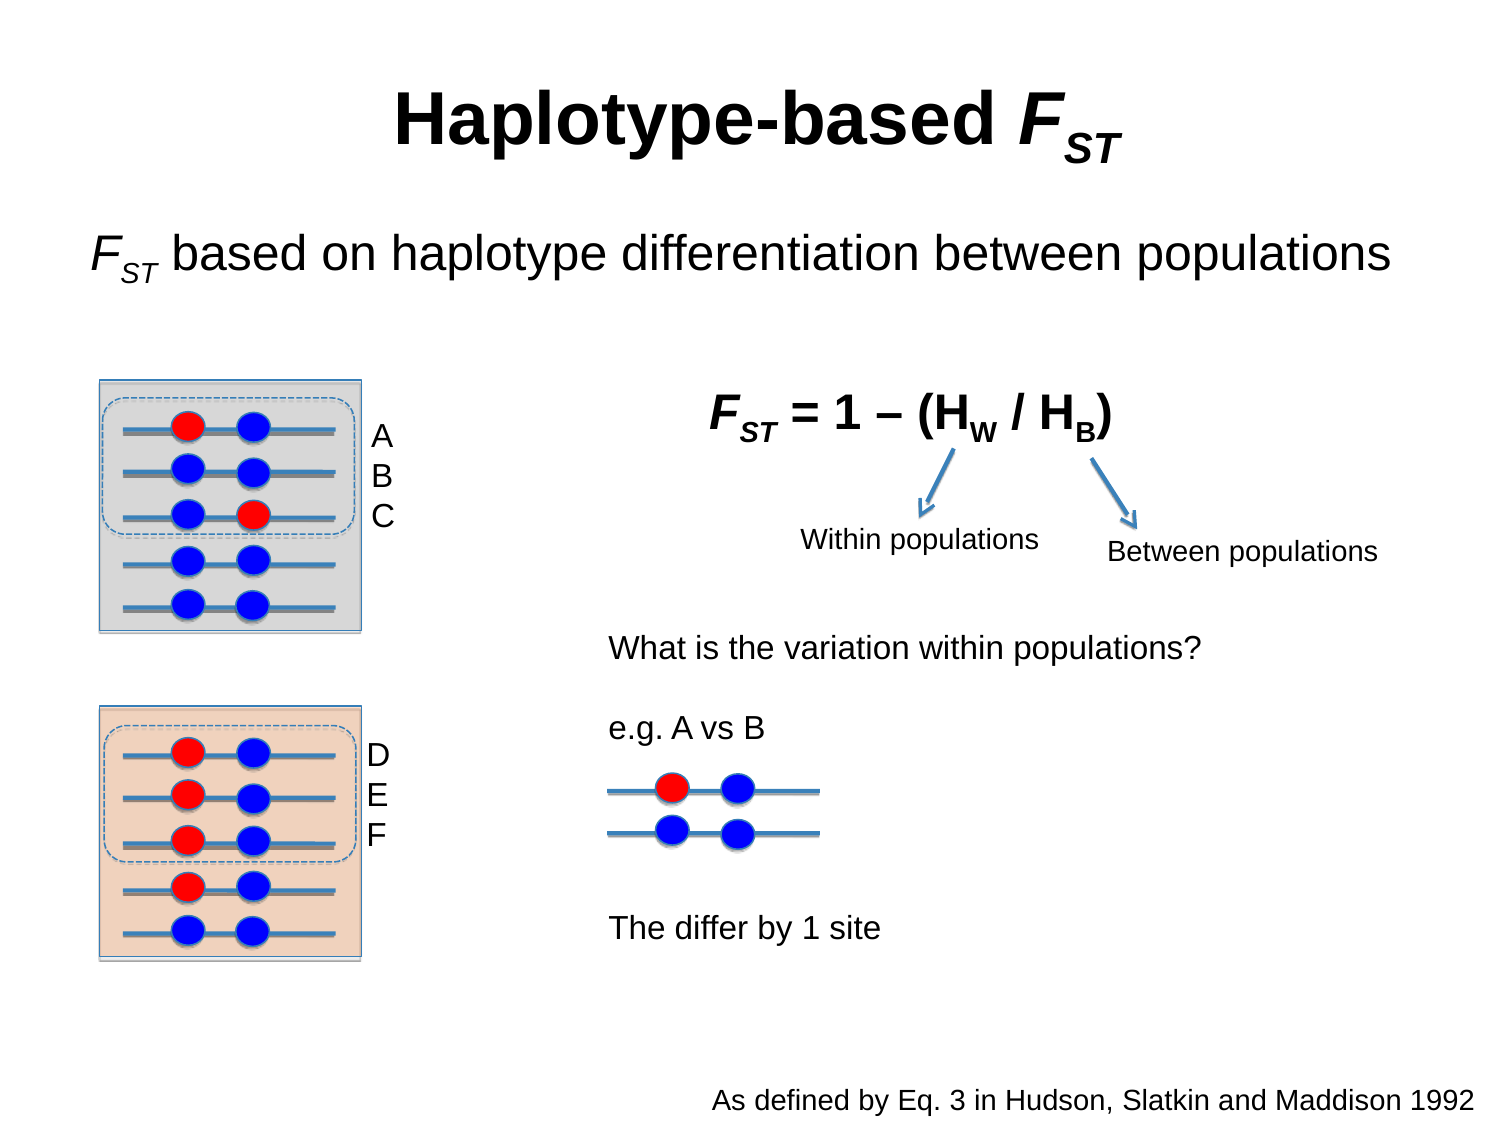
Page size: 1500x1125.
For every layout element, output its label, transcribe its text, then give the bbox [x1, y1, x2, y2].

text_box A B C [356, 406, 410, 542]
text_box As defined by Eq. 3 in Hudson, Slatkin and Maddison 1992 [697, 1073, 1492, 1124]
text_box Within populations [785, 512, 1055, 563]
text_box D E F [351, 725, 406, 861]
text_box [721, 819, 755, 850]
title Haplotype-based FST [81, 0, 1432, 188]
text_box [655, 773, 690, 803]
text_box [721, 773, 755, 804]
list FST based on haplotype differentiation between populations [75, 205, 1425, 342]
text_box [655, 815, 690, 846]
text_box [99, 379, 362, 631]
text_box D E F [351, 742, 355, 850]
text_box FST = 1 – (HW / HB) [638, 372, 1184, 456]
text_box [99, 705, 362, 957]
text_box Between populations [1092, 524, 1394, 575]
text_box What is the variation within populations? e.g. A vs B The differ by 1 site [593, 619, 1218, 954]
